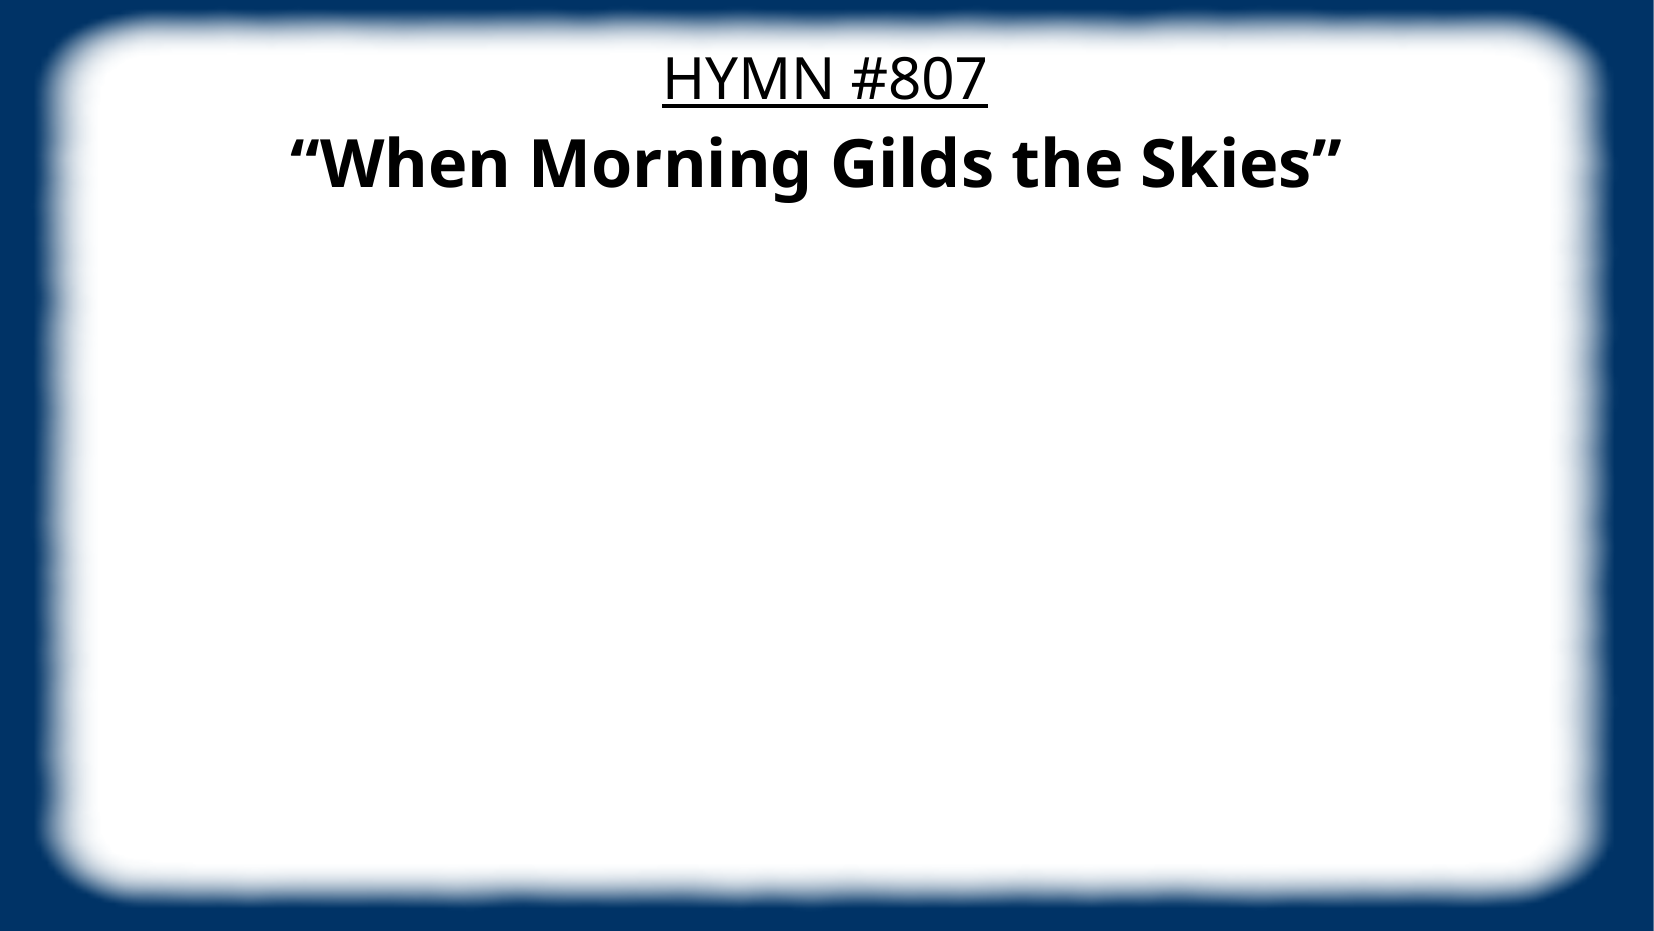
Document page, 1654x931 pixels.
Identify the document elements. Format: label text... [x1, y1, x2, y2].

picture [0, 0, 1654, 931]
text_box HYMN #807 “When Morning Gilds the Skies” [90, 30, 1561, 211]
